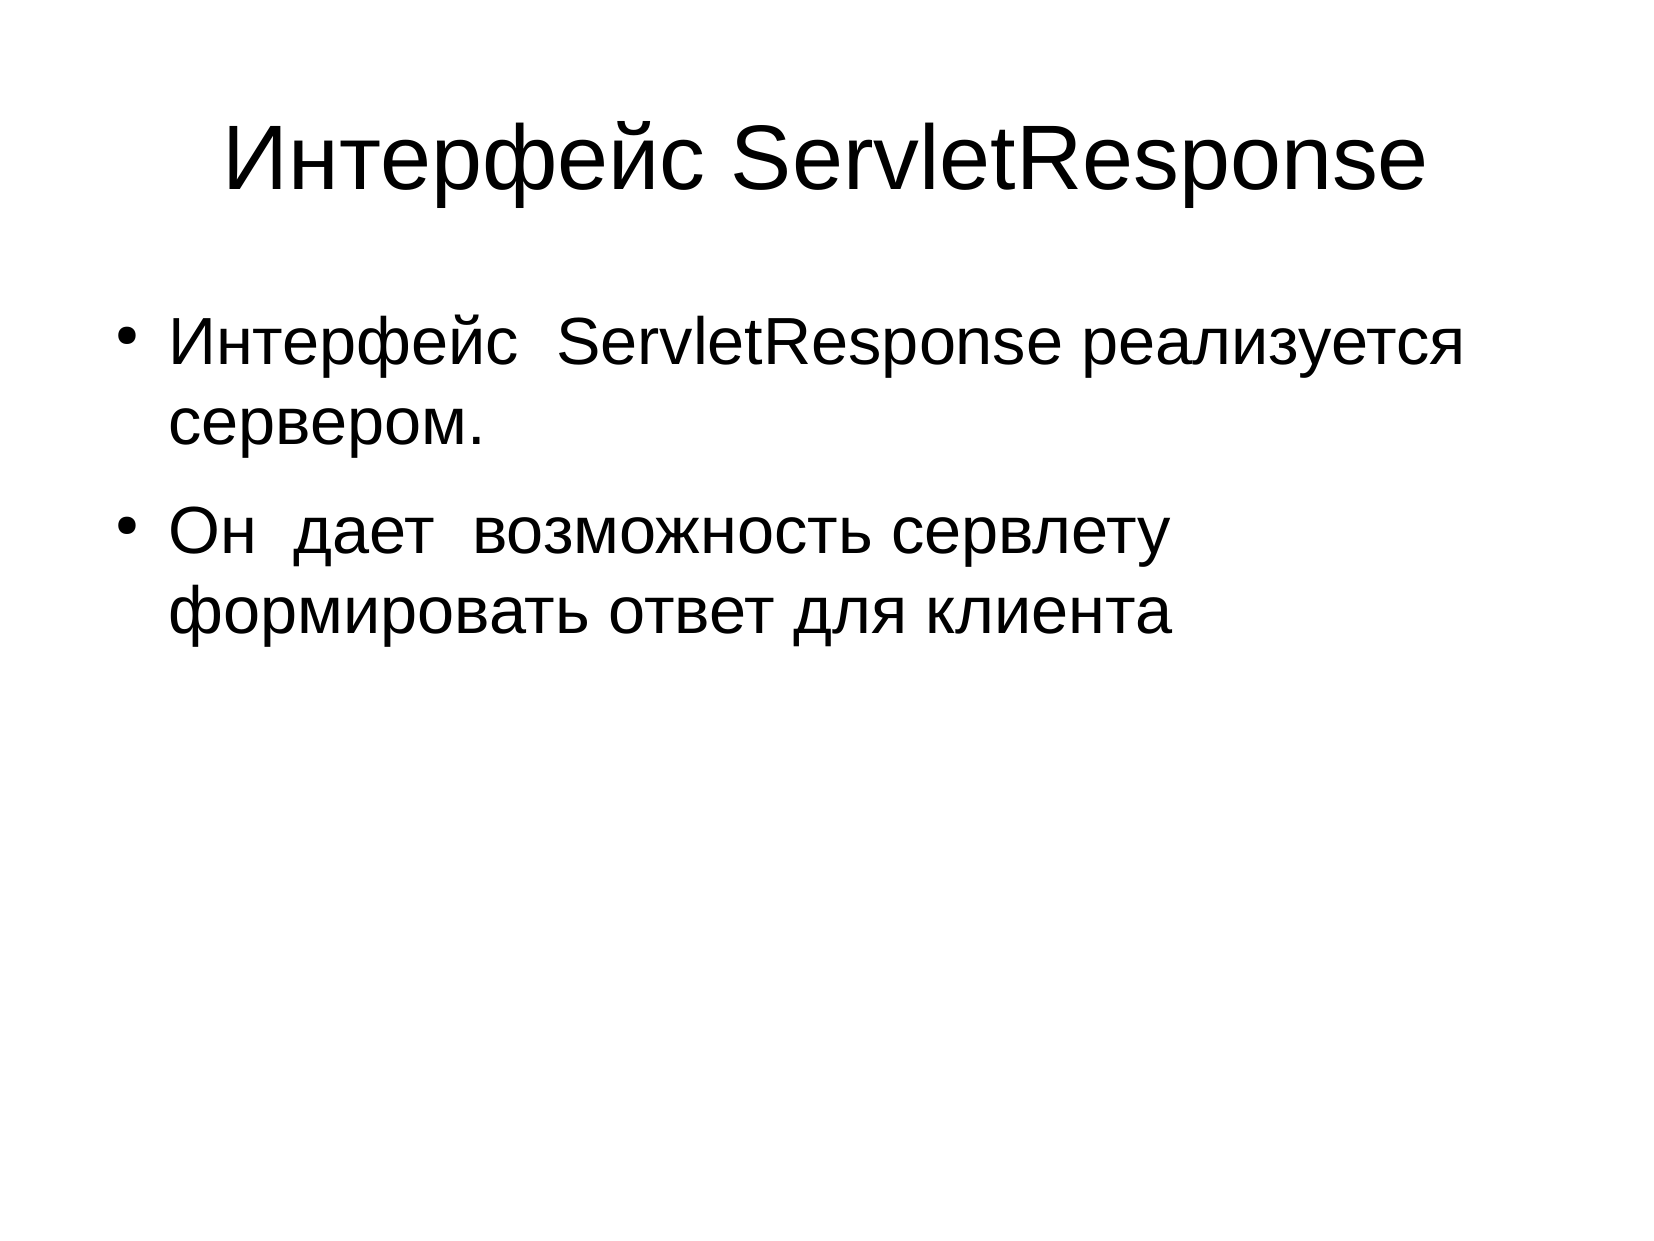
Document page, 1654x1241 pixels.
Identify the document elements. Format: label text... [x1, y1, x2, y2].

list Интерфейс ServletResponse реализуется сервером. Он дает возможность сервлету формировать ответ для клиента [82, 290, 1571, 1010]
title Интерфейс ServletResponse [82, 49, 1571, 257]
